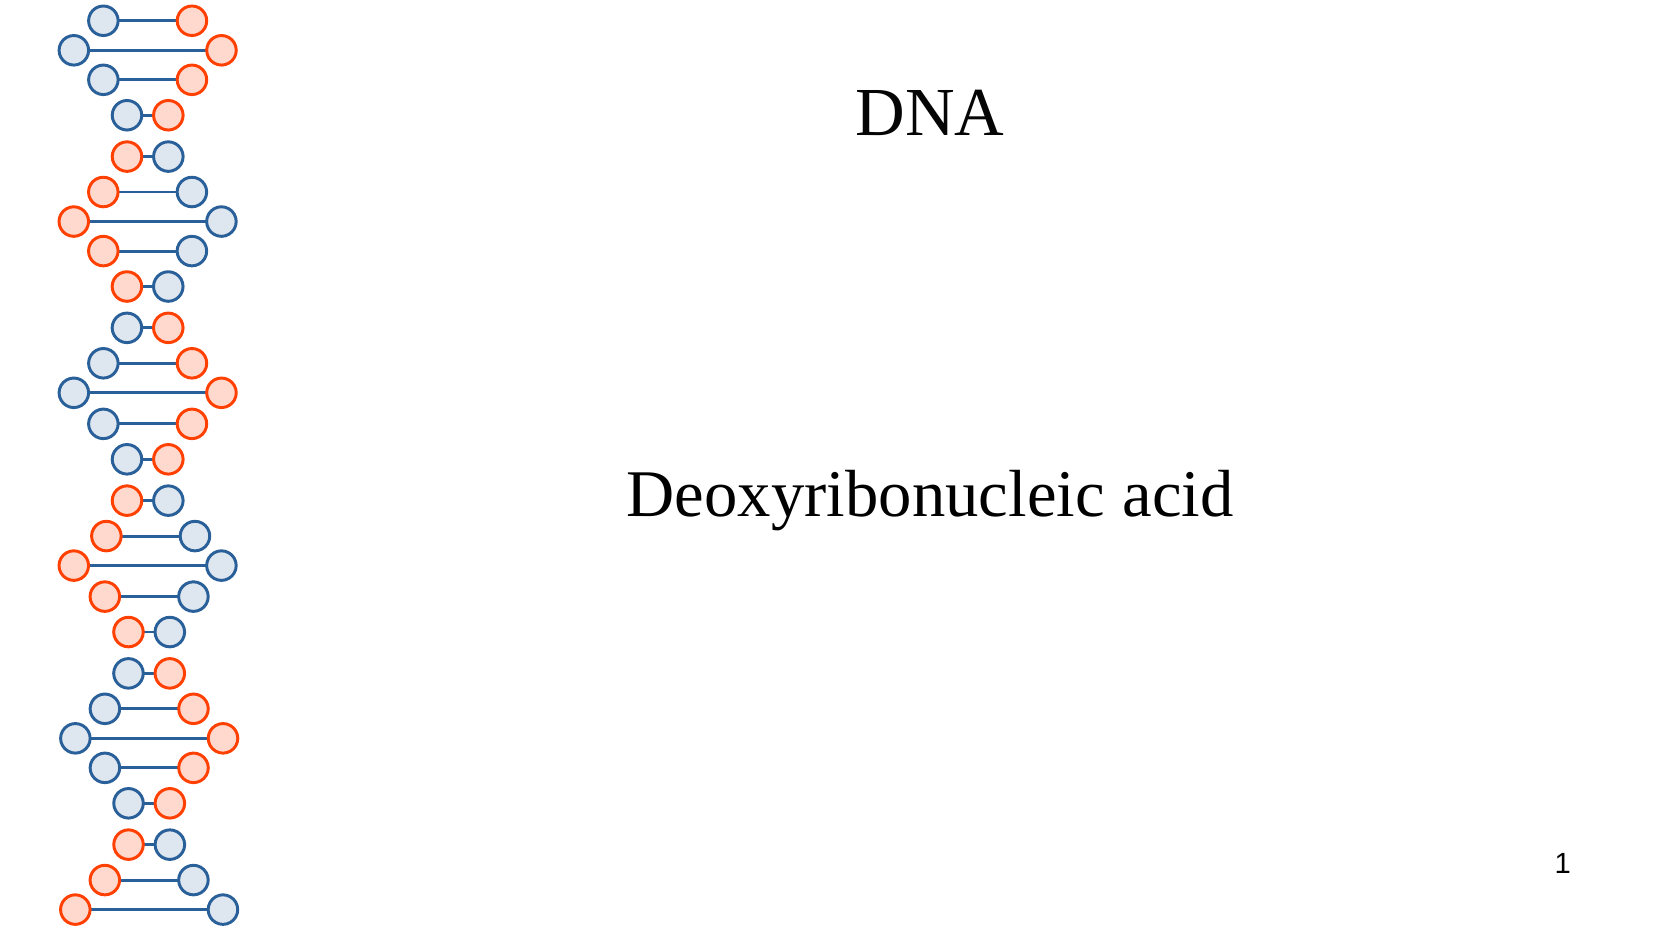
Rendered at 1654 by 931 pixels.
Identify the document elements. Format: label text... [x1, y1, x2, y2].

title DNA [265, 35, 1595, 189]
subtitle Deoxyribonucleic acid [265, 224, 1595, 764]
